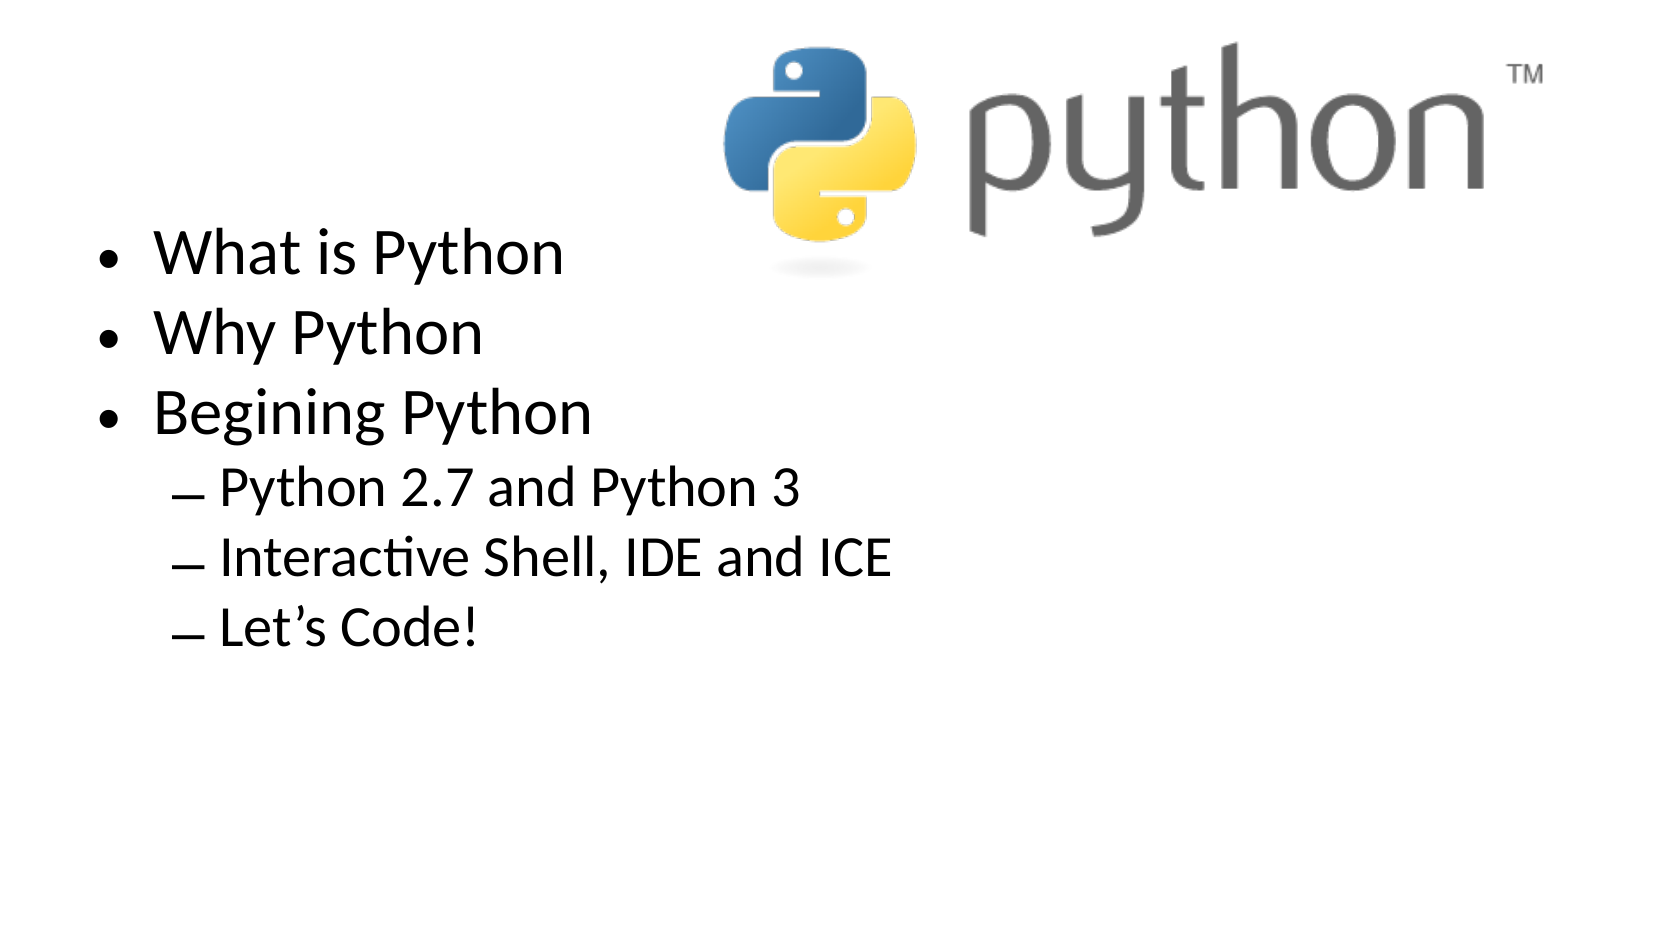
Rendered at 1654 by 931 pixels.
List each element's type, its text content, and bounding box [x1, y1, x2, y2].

text_box What is Python Why Python Begining Python Python 2.7 and Python 3 Interactive Shell, IDE and ICE Let’s Code! [82, 217, 1571, 831]
picture [715, 37, 1608, 301]
